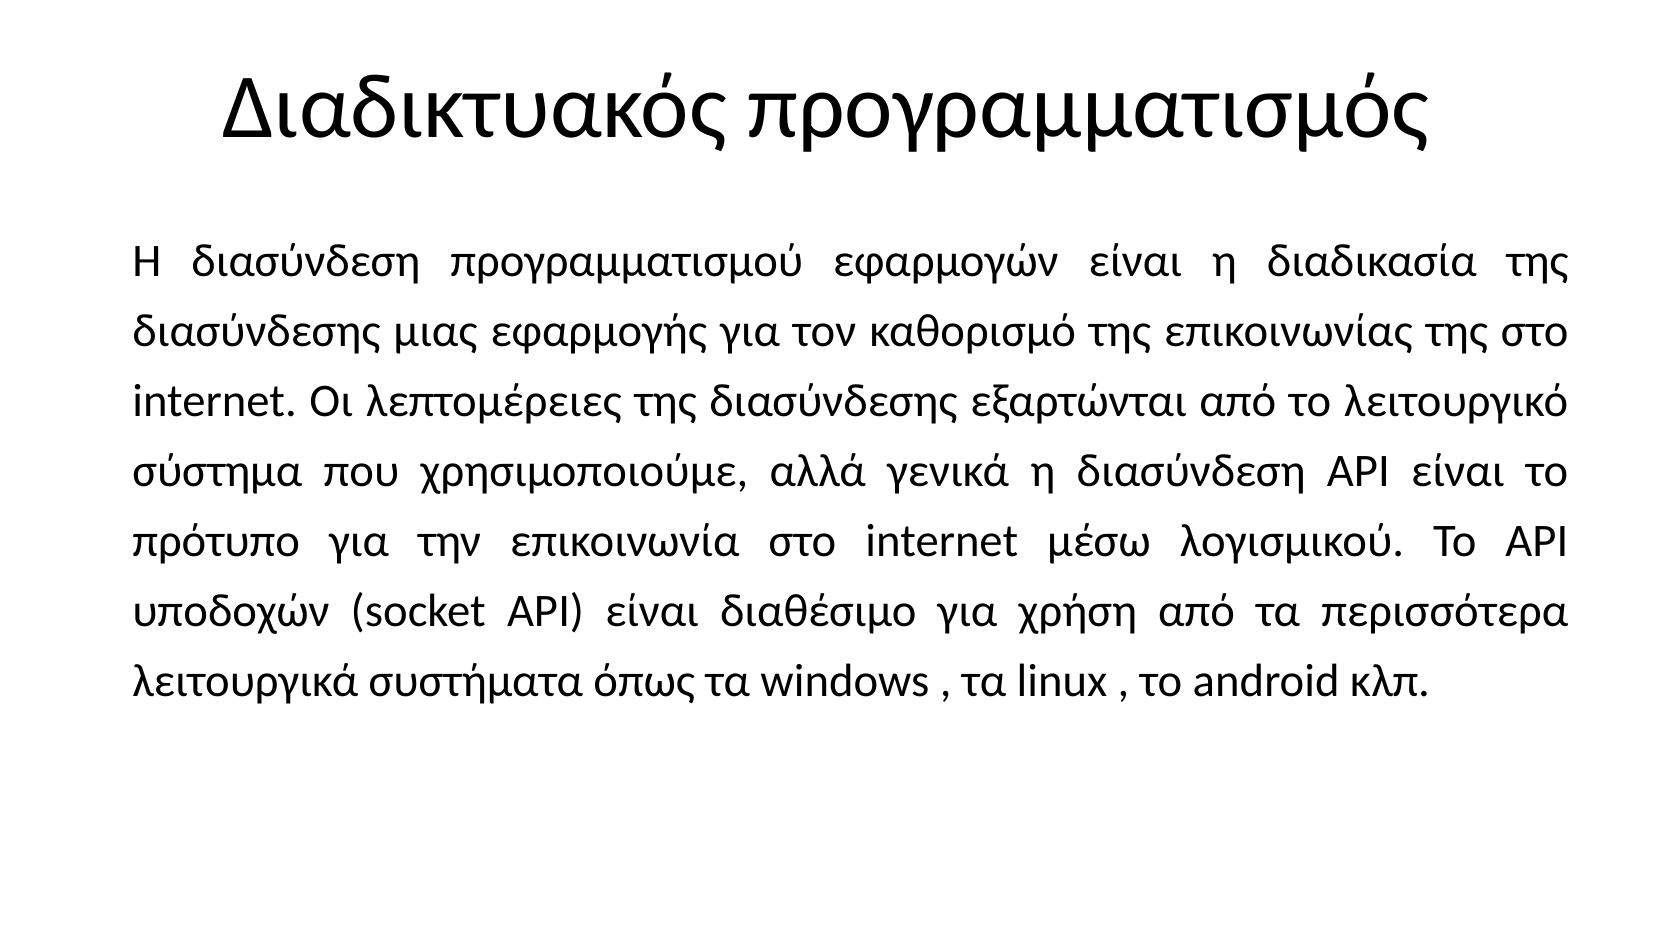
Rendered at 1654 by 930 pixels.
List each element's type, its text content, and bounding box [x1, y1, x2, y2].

title Διαδικτυακός προγραμματισμός [82, 37, 1571, 193]
list Η διασύνδεση προγραμματισμού εφαρμογών είναι η διαδικασία της διασύνδεσης μιας εφαρμογής για τον καθορισμό της επικοινωνίας της στο internet. Οι λεπτομέρειες της διασύνδεσης εξαρτώνται από το λειτουργικό σύστημα που χρησιμοποιούμε, αλλά γενικά η διασύνδεση API είναι το πρότυπο για την επικοινωνία στο internet μέσω λογισμικού. Το API υποδοχών (socket API) είναι διαθέσιμο για χρήση από τα περισσότερα λειτουργικά συστήματα όπως τα windows , τα linux , το android κλπ. [82, 217, 1571, 757]
